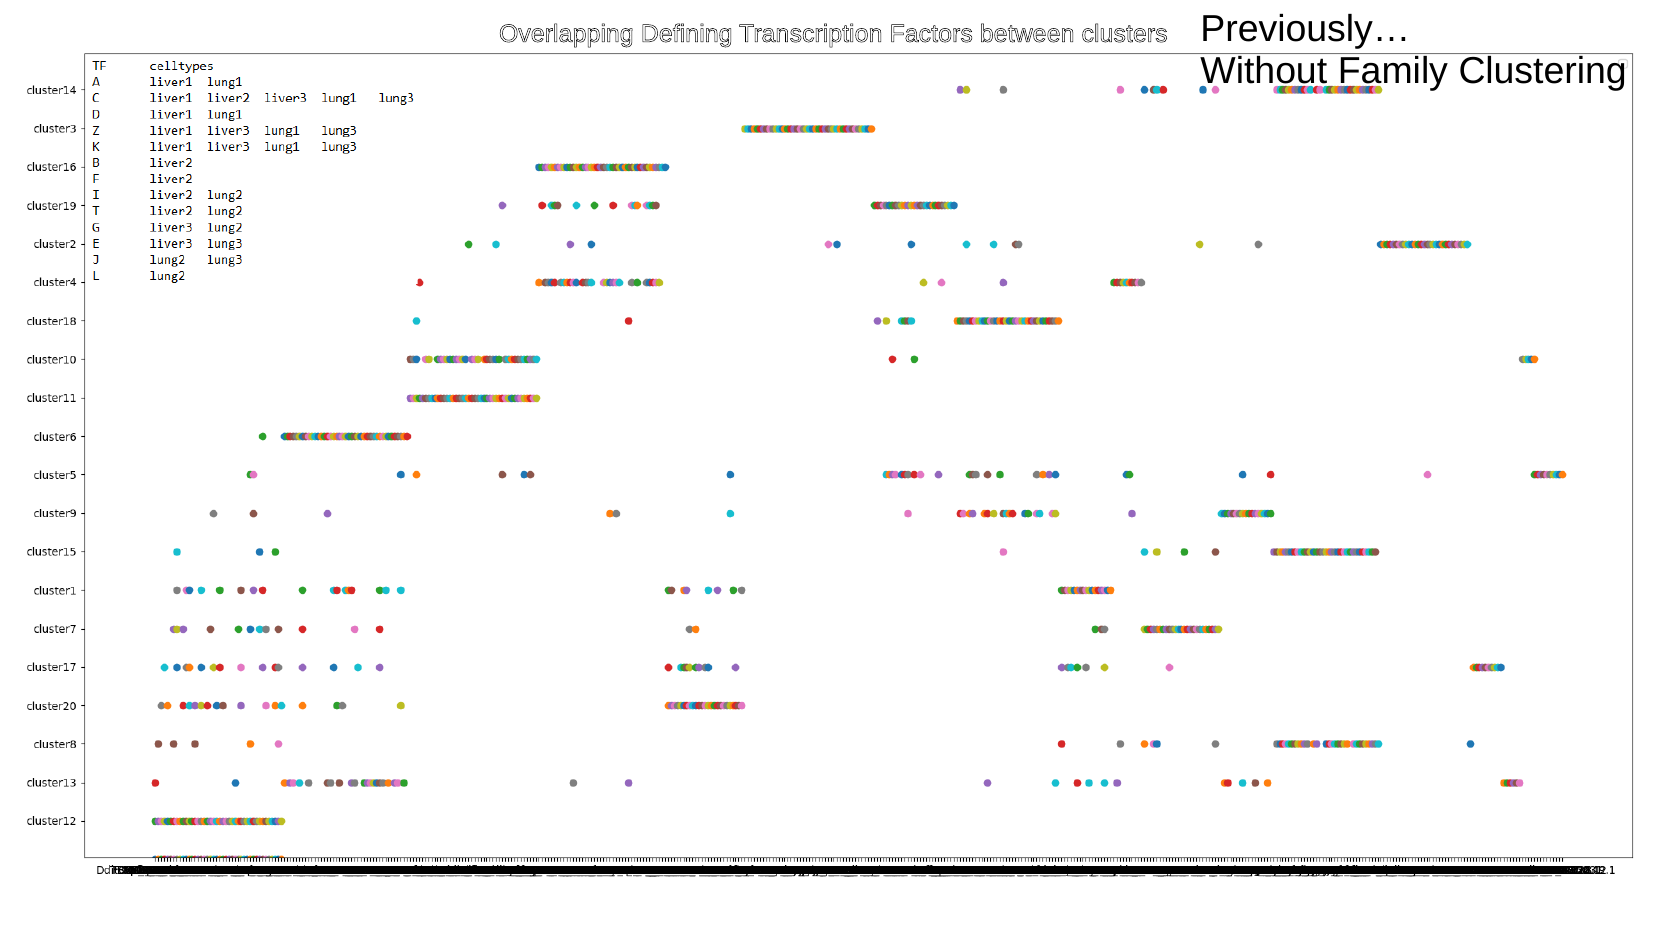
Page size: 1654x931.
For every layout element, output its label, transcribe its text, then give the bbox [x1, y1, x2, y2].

text_box Previously… Without Family Clustering [1185, 0, 1642, 99]
text_box Overlapping Defining Transcription Factors between clusters [484, 11, 1185, 55]
picture [3, 29, 1654, 904]
